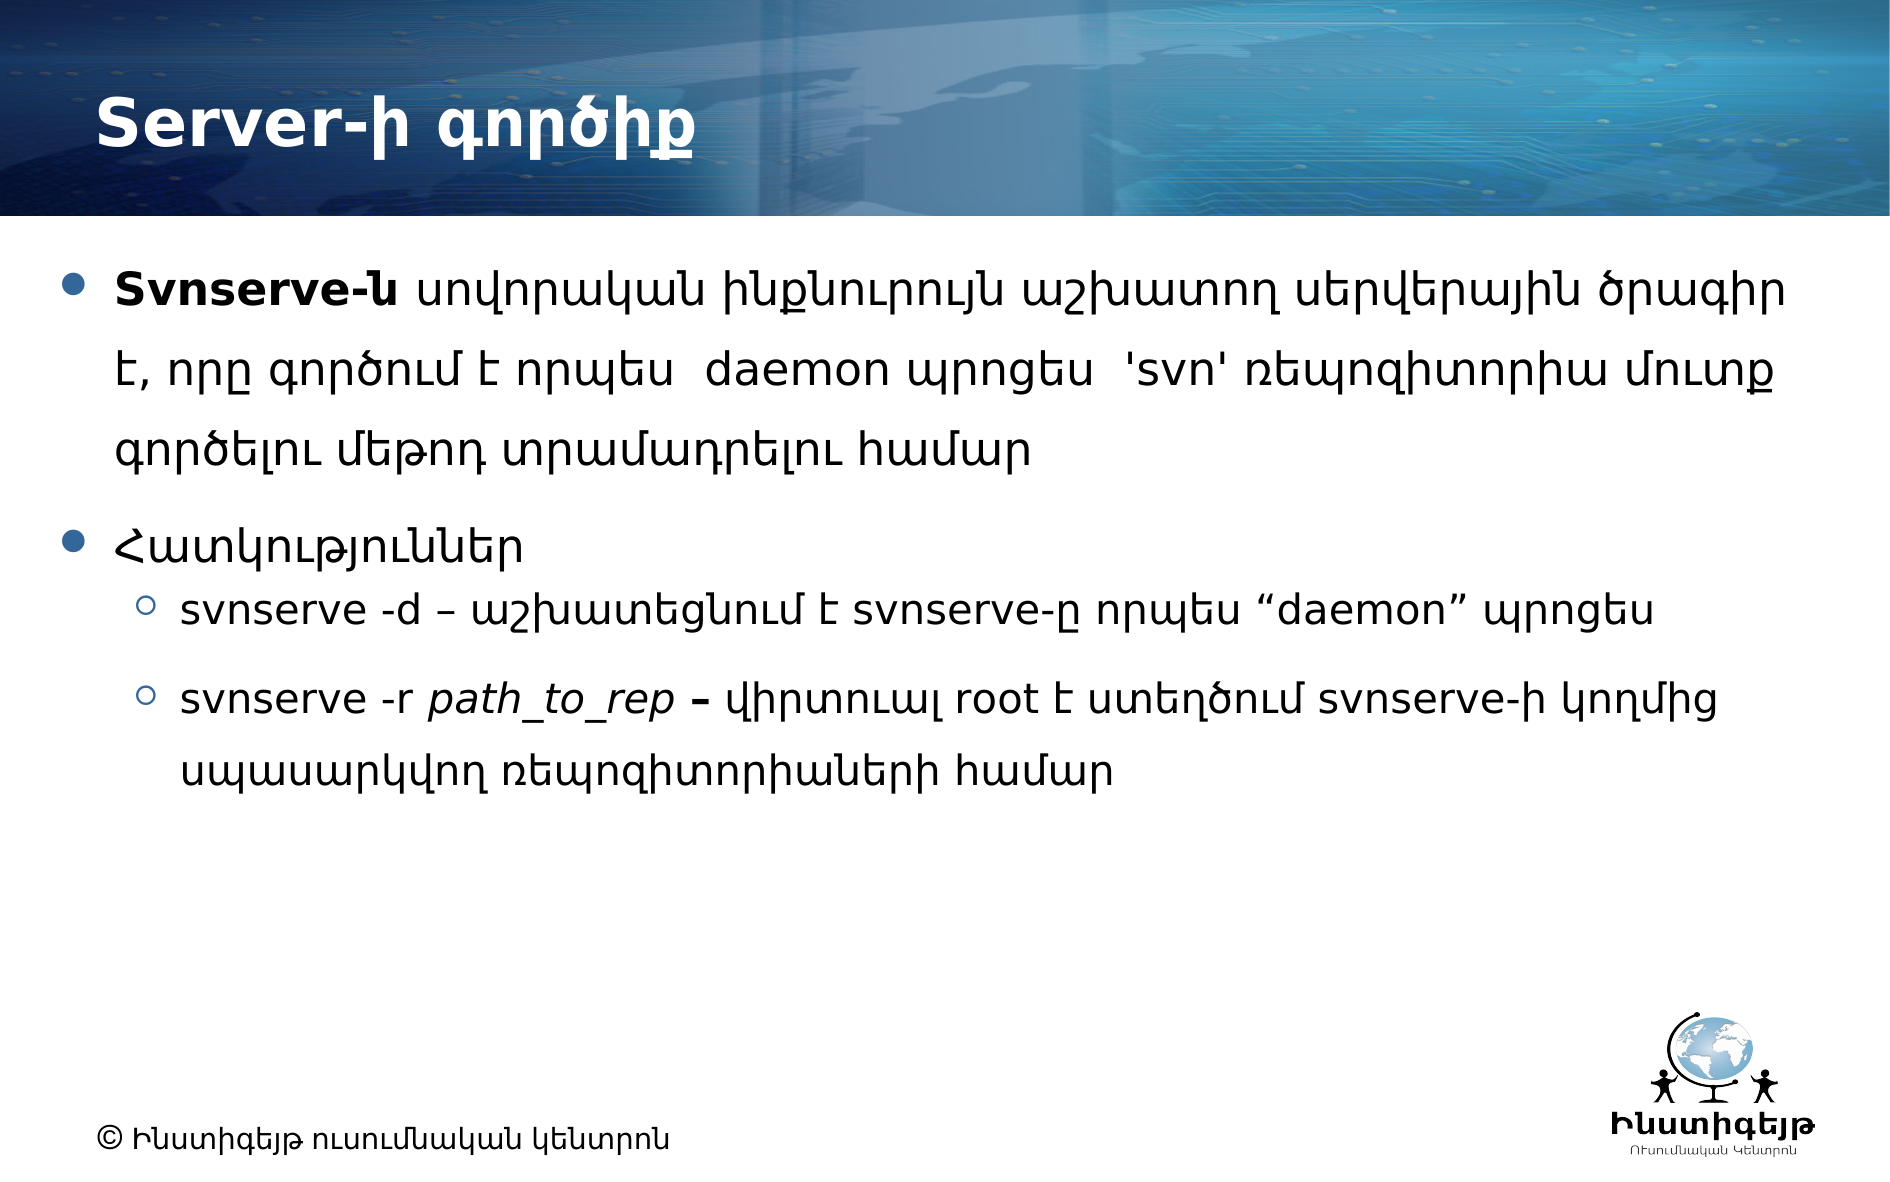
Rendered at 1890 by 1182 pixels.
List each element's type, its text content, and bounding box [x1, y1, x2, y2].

list Svnserve-ն սովորական ինքնուրույն աշխատող սերվերային ծրագիր է, որը գործում է որպես daemon պրոցես 'svn' ռեպոզիտորիա մուտք գործելու մեթոդ տրամադրելու համար Հատկություններ svnserve -d – աշխատեցնում է svnserve-ը որպես “daemon” պրոցես svnserve -r path_to_rep – վիրտուալ root է ստեղծում svnserve-ի կողմից սպասարկվող ռեպոզիտորիաների համար [59, 236, 1831, 1001]
picture [1612, 1012, 1815, 1157]
picture [0, 0, 1890, 216]
title Server-ի գործիք [94, 54, 1793, 210]
